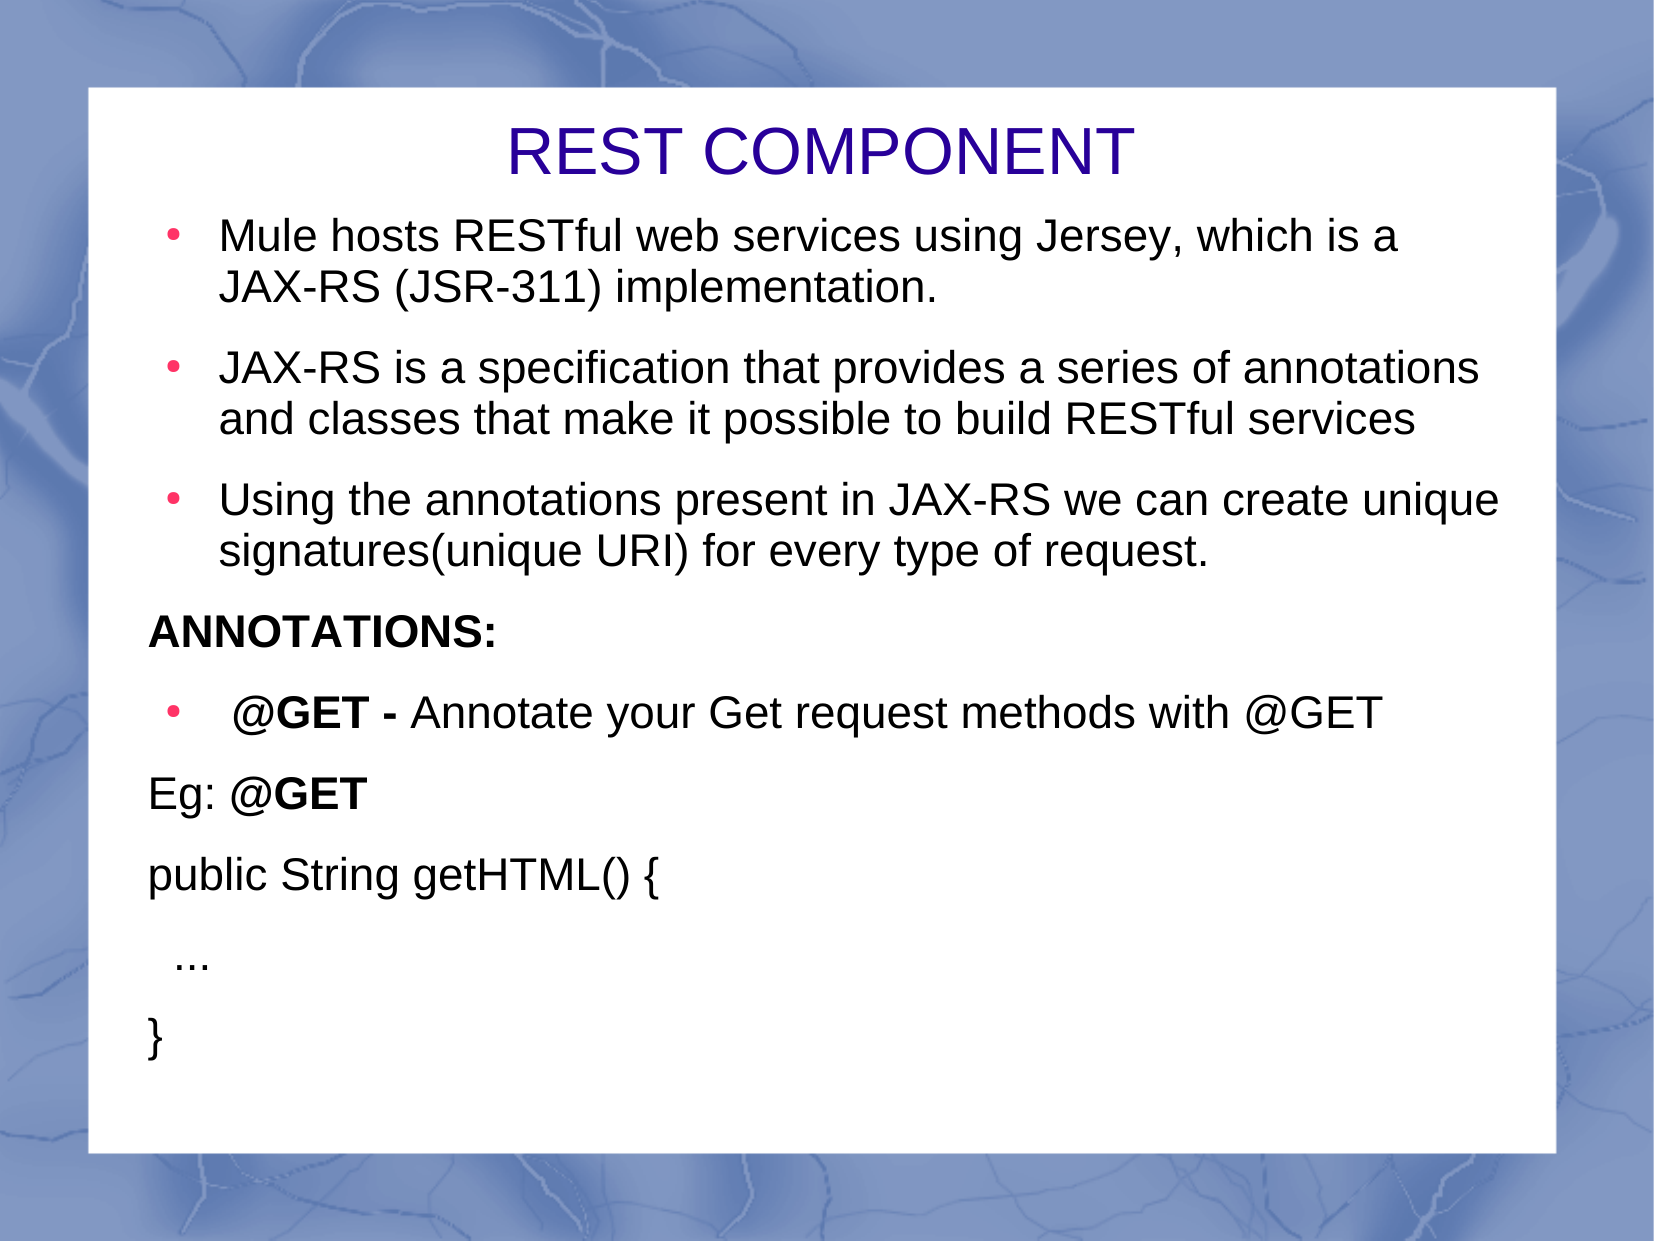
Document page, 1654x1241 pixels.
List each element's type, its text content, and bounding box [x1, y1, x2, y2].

list Mule hosts RESTful web services using Jersey, which is a JAX-RS (JSR-311) implementation. JAX-RS is a specification that provides a series of annotations and classes that make it possible to build RESTful services Using the annotations present in JAX-RS we can create unique signatures(unique URI) for every type of request. ANNOTATIONS: @GET - Annotate your Get request methods with @GET Eg: @GET public String getHTML() { ... } [147, 210, 1506, 1126]
picture [0, 0, 1654, 1241]
title REST COMPONENT [112, 47, 1531, 256]
